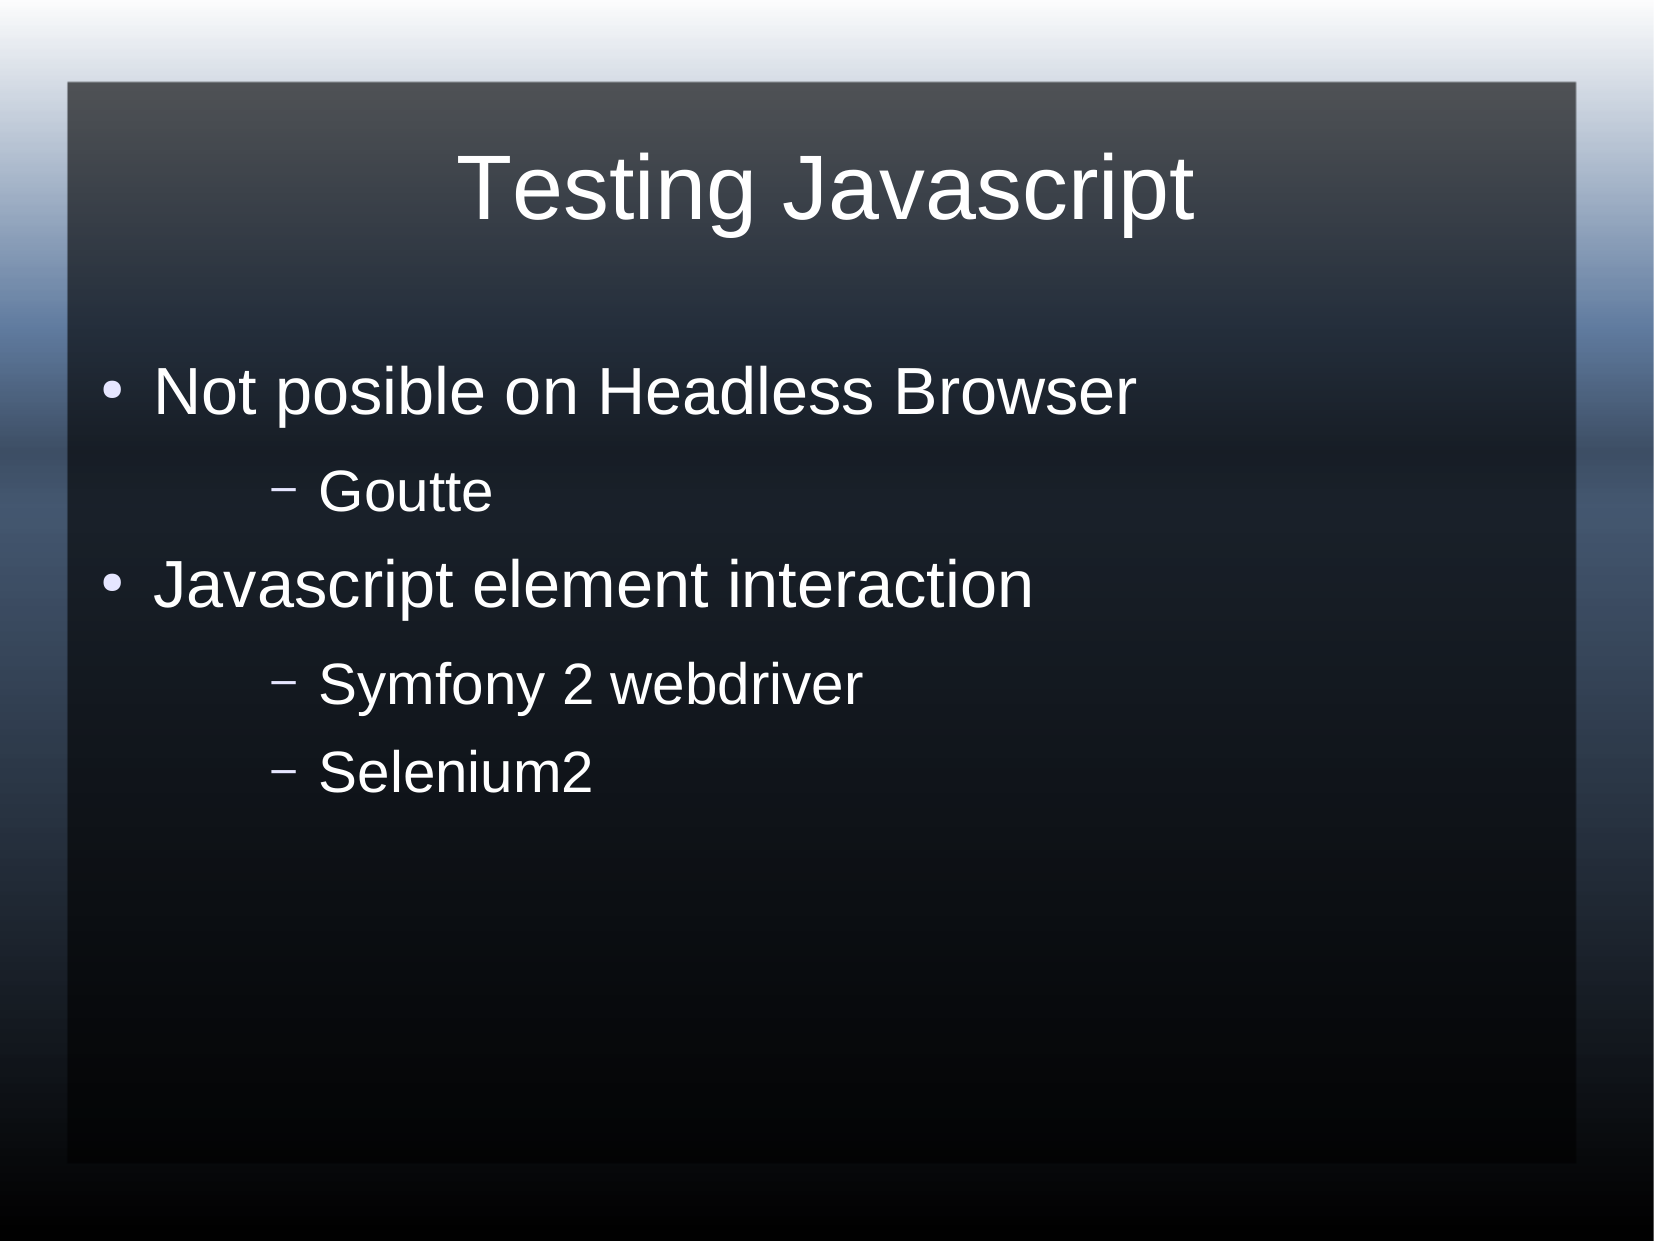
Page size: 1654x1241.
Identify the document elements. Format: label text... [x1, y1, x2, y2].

title Testing Javascript [82, 84, 1571, 292]
picture [0, 0, 1654, 1241]
list Not posible on Headless Browser Goutte Javascript element interaction Symfony 2 webdriver Selenium2 [82, 354, 1571, 1074]
